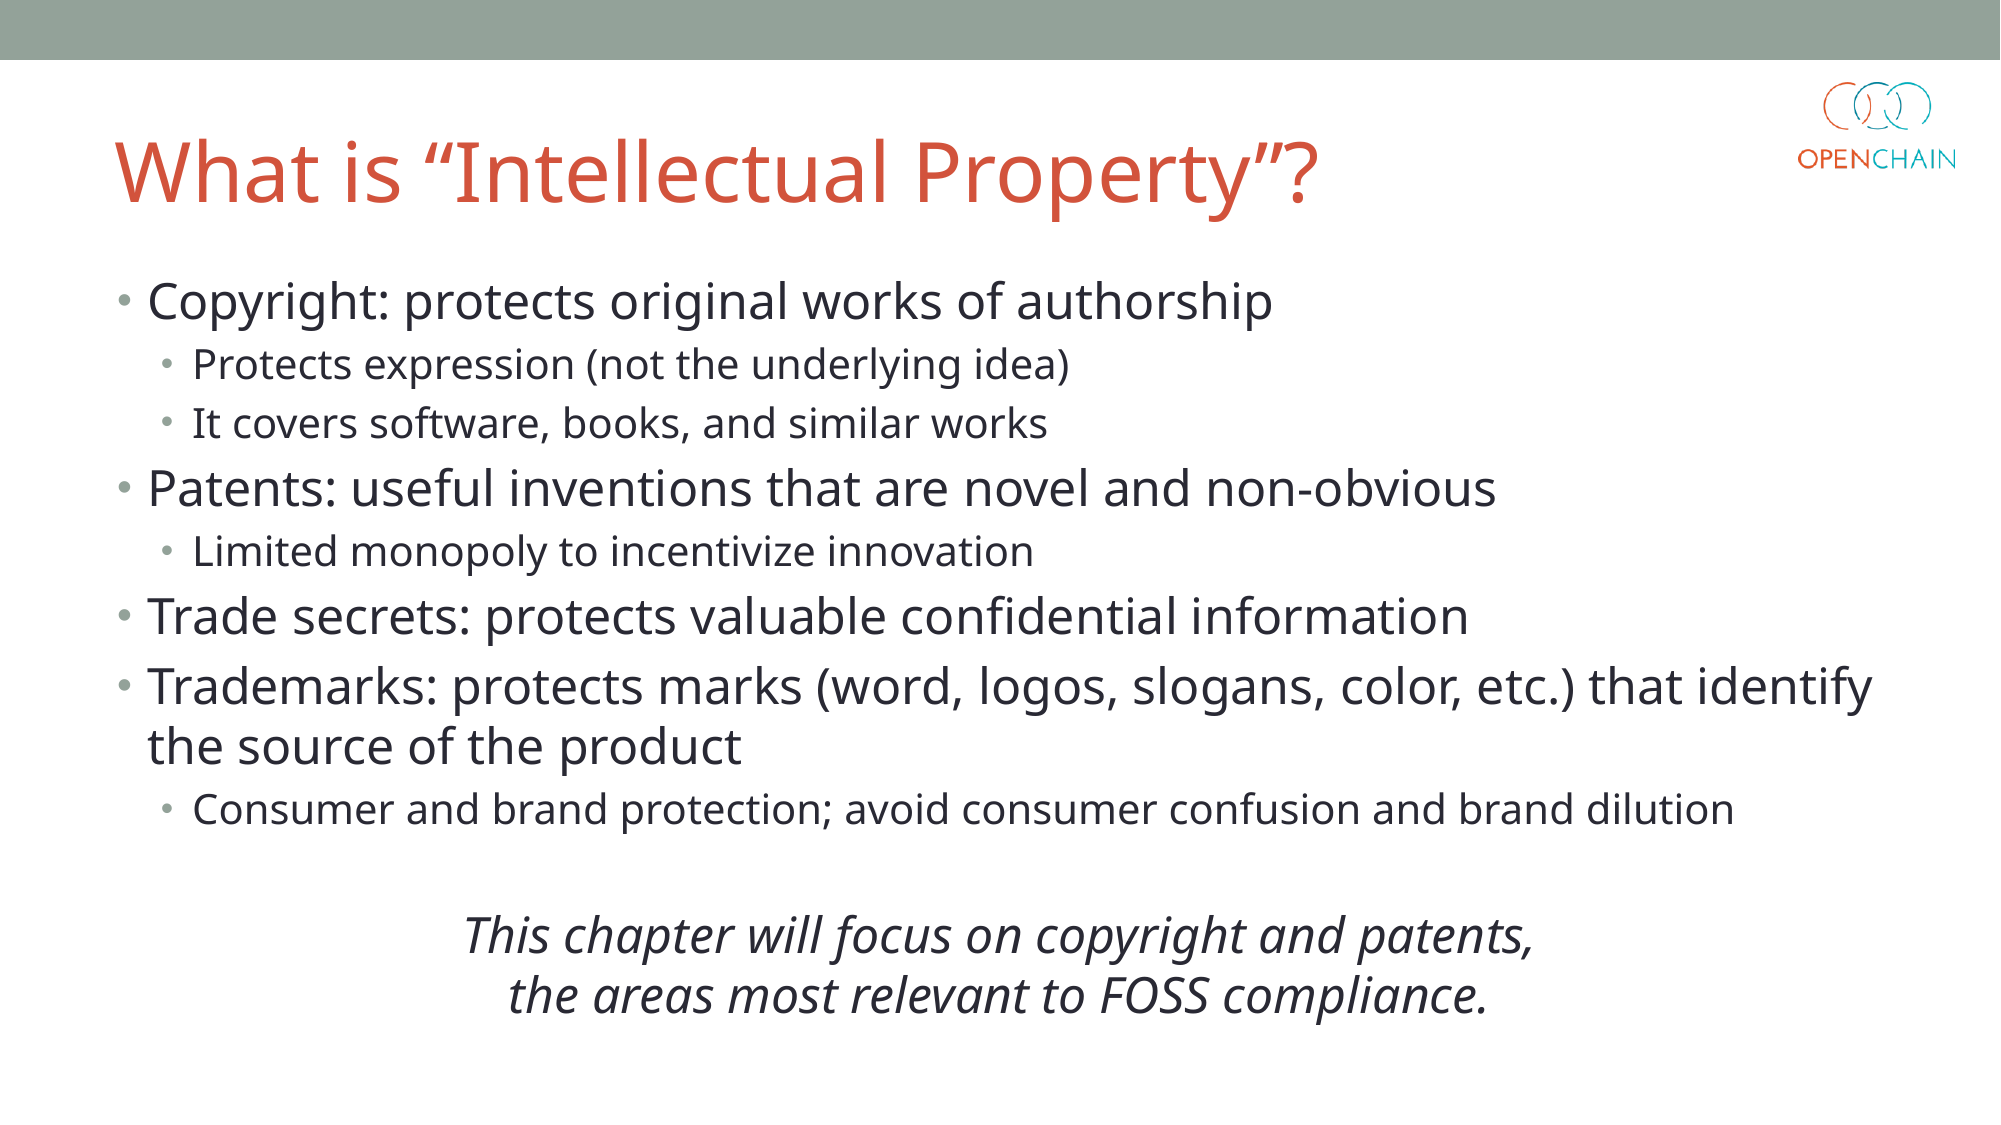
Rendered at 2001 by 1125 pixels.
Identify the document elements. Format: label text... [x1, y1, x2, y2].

picture [1798, 82, 1955, 169]
text_box Copyright: protects original works of authorship Protects expression (not the underlying idea) It covers software, books, and similar works Patents: useful inventions that are novel and non-obvious Limited monopoly to incentivize innovation Trade secrets: protects valuable confidential information Trademarks: protects marks (word, logos, slogans, color, etc.) that identify the source of the product Consumer and brand protection; avoid consumer confusion and brand dilution This chapter will focus on copyright and patents, the areas most relevant to FOSS compliance. [102, 262, 1898, 1075]
text_box What is “Intellectual Property”? [99, 87, 1900, 250]
